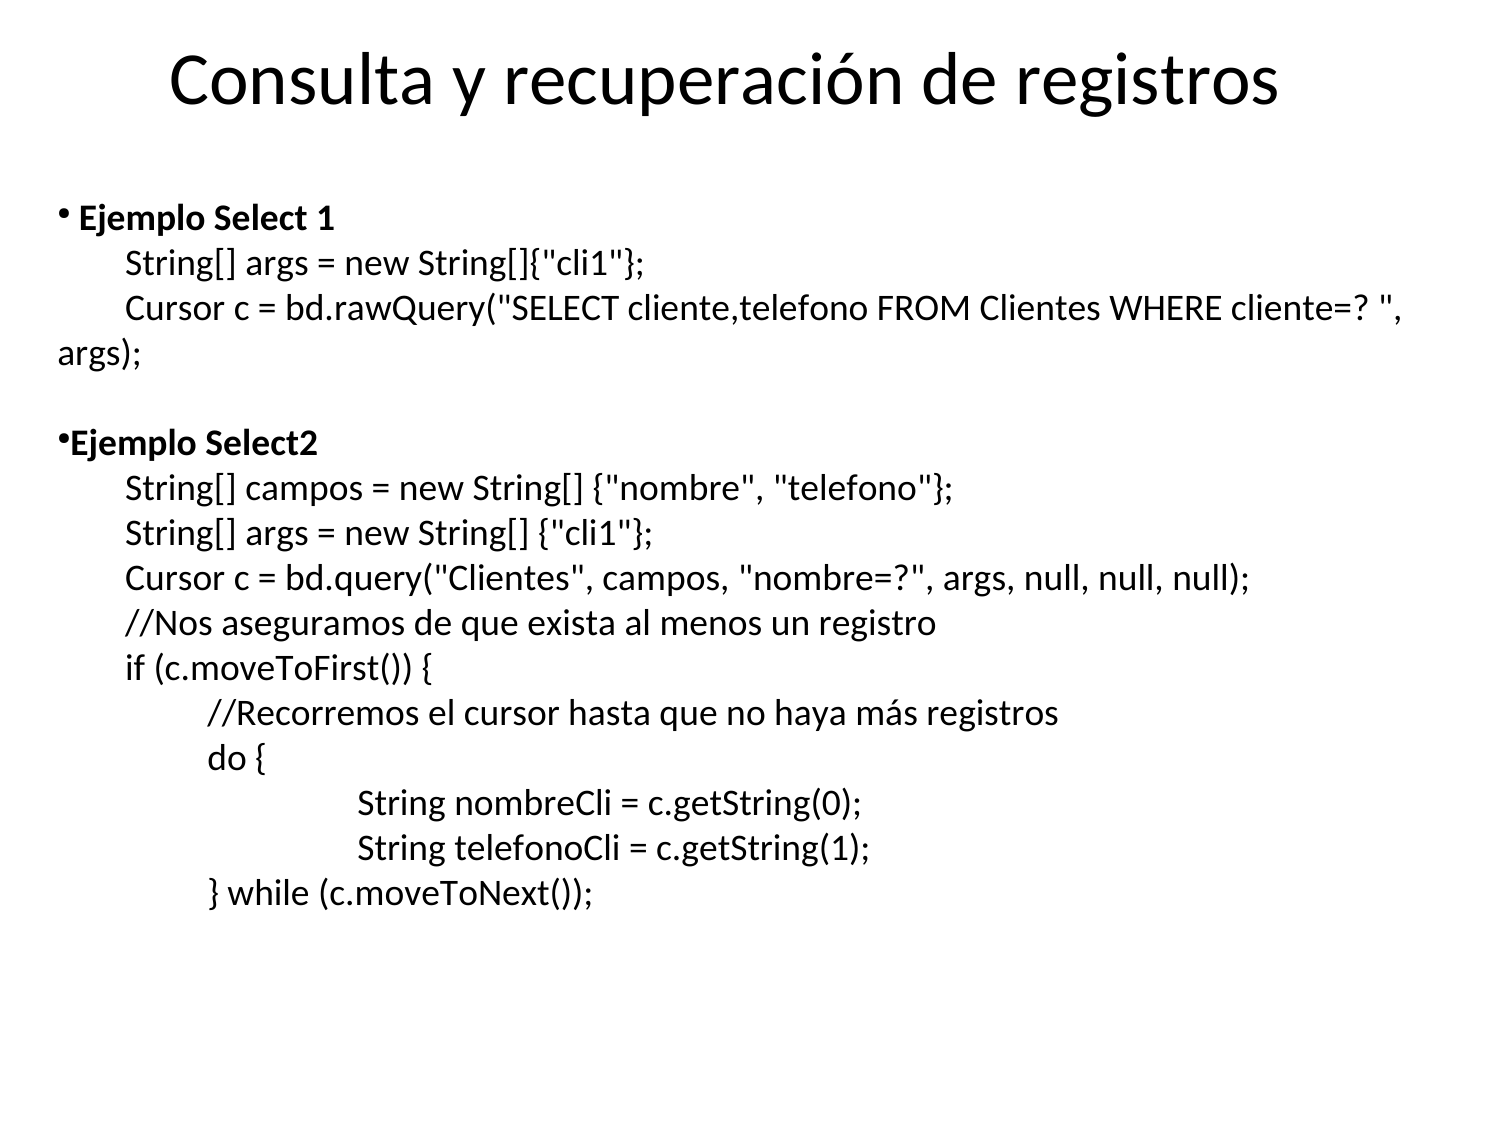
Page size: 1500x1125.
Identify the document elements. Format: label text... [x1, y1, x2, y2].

title Consulta y recuperación de registros [50, 22, 1401, 128]
text_box Ejemplo Select 1 String[] args = new String[]{"cli1"}; Cursor c = bd.rawQuery("SELECT cliente,telefono FROM Clientes WHERE cliente=? ", args); Ejemplo Select2 String[] campos = new String[] {"nombre", "telefono"}; String[] args = new String[] {"cli1"}; Cursor c = bd.query("Clientes", campos, "nombre=?", args, null, null, null); //Nos aseguramos de que exista al menos un registro if (c.moveToFirst()) { //Recorremos el cursor hasta que no haya más registros do { String nombreCli = c.getString(0); String telefonoCli = c.getString(1); } while (c.moveToNext()); [42, 185, 1447, 1011]
